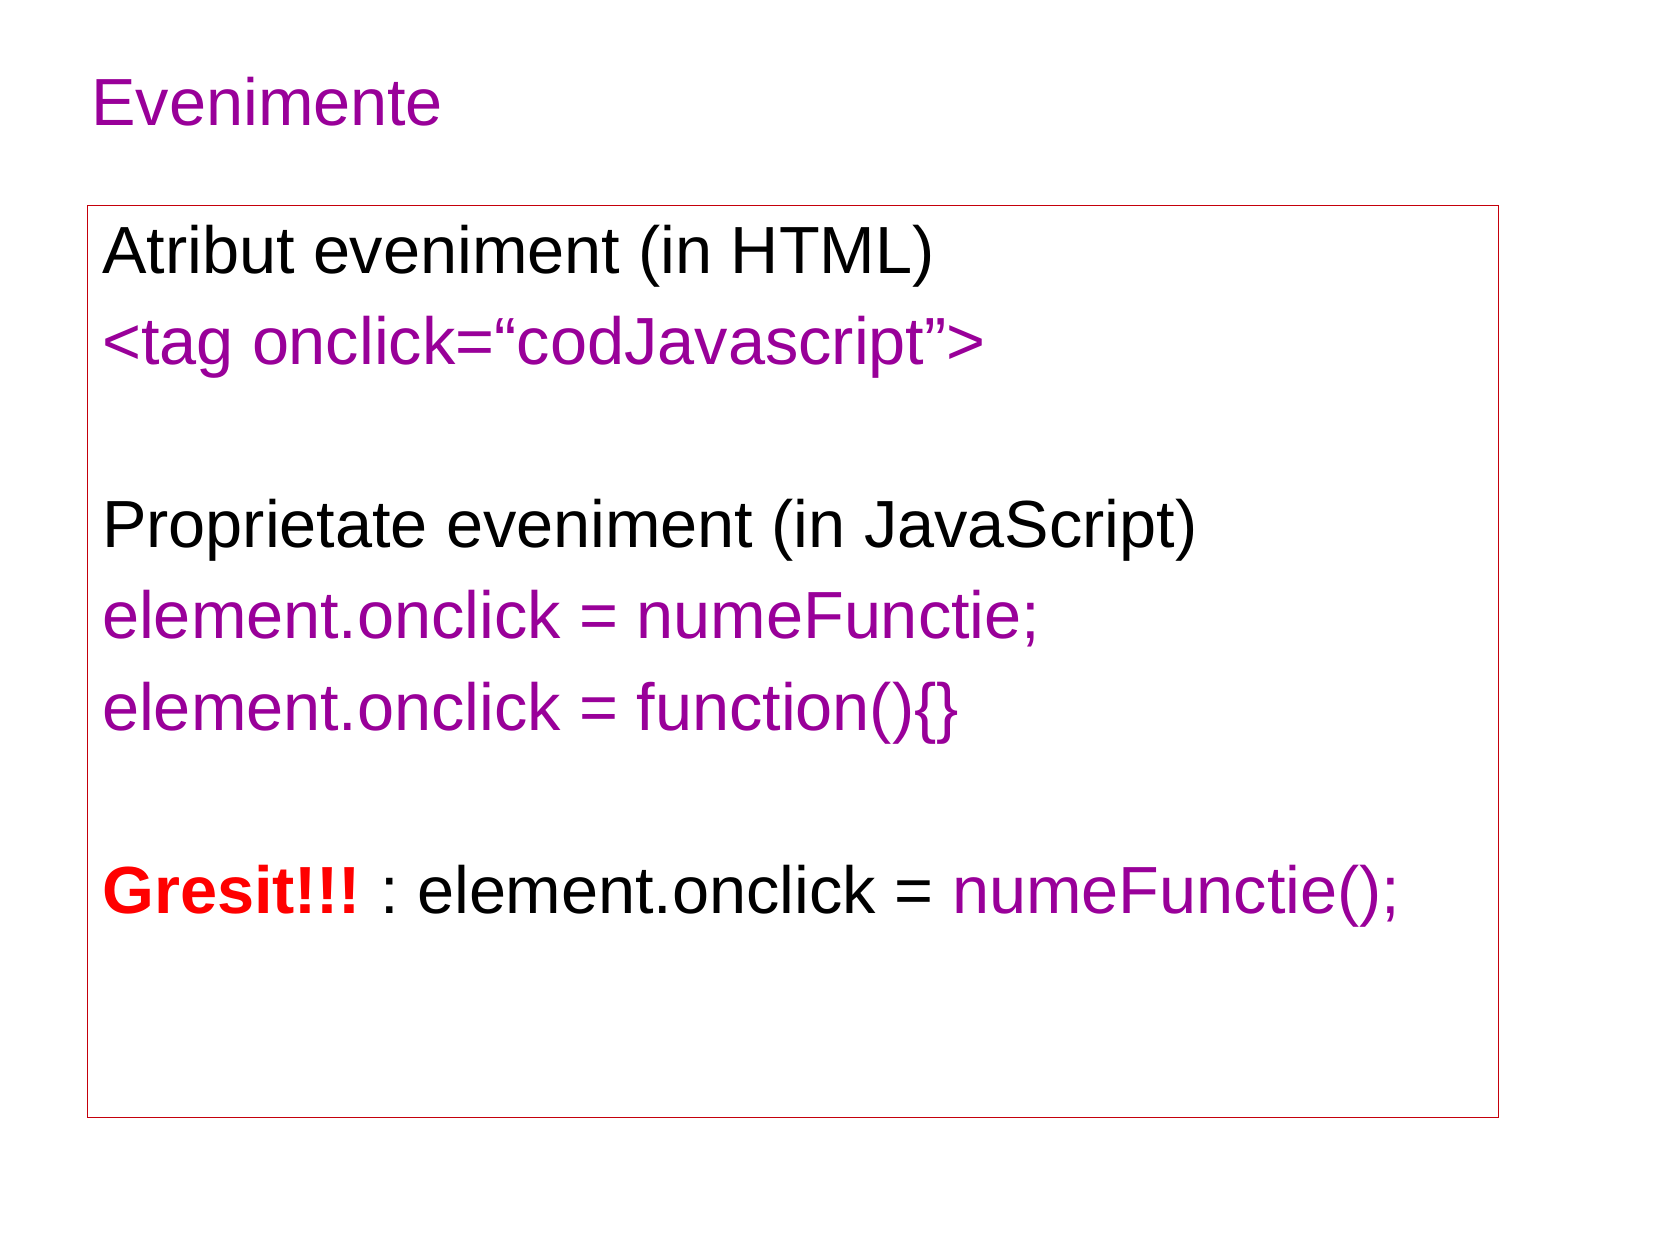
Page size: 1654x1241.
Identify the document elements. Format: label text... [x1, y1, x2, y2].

text_box Evenimente [91, 64, 475, 155]
text_box Atribut eveniment (in HTML) <tag onclick=“codJavascript”> Proprietate eveniment (in JavaScript) element.onclick = numeFunctie; element.onclick = function(){} Gresit!!! : element.onclick = numeFunctie(); [87, 205, 1499, 1118]
